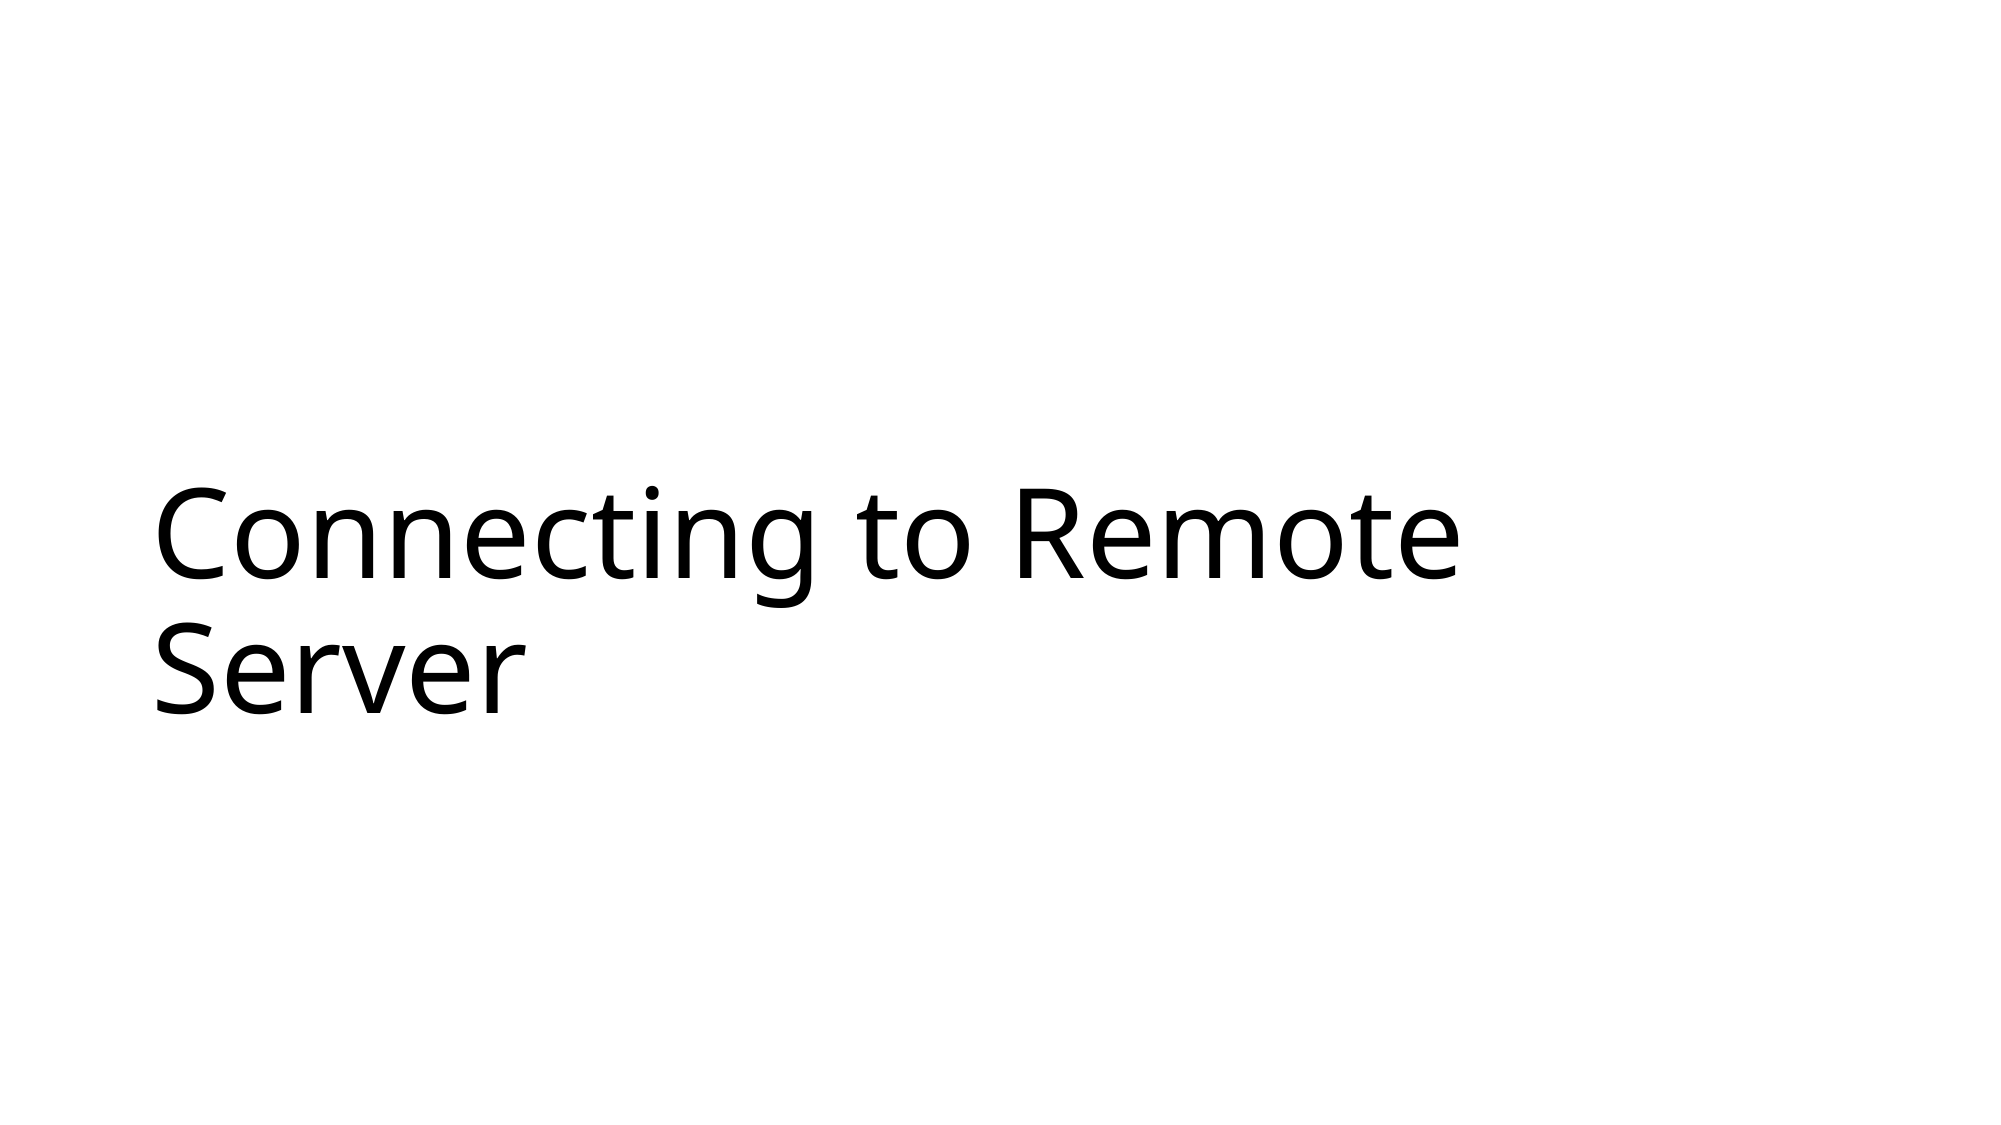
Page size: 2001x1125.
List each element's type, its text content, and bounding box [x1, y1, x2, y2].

title Connecting to Remote Server [136, 280, 1862, 749]
